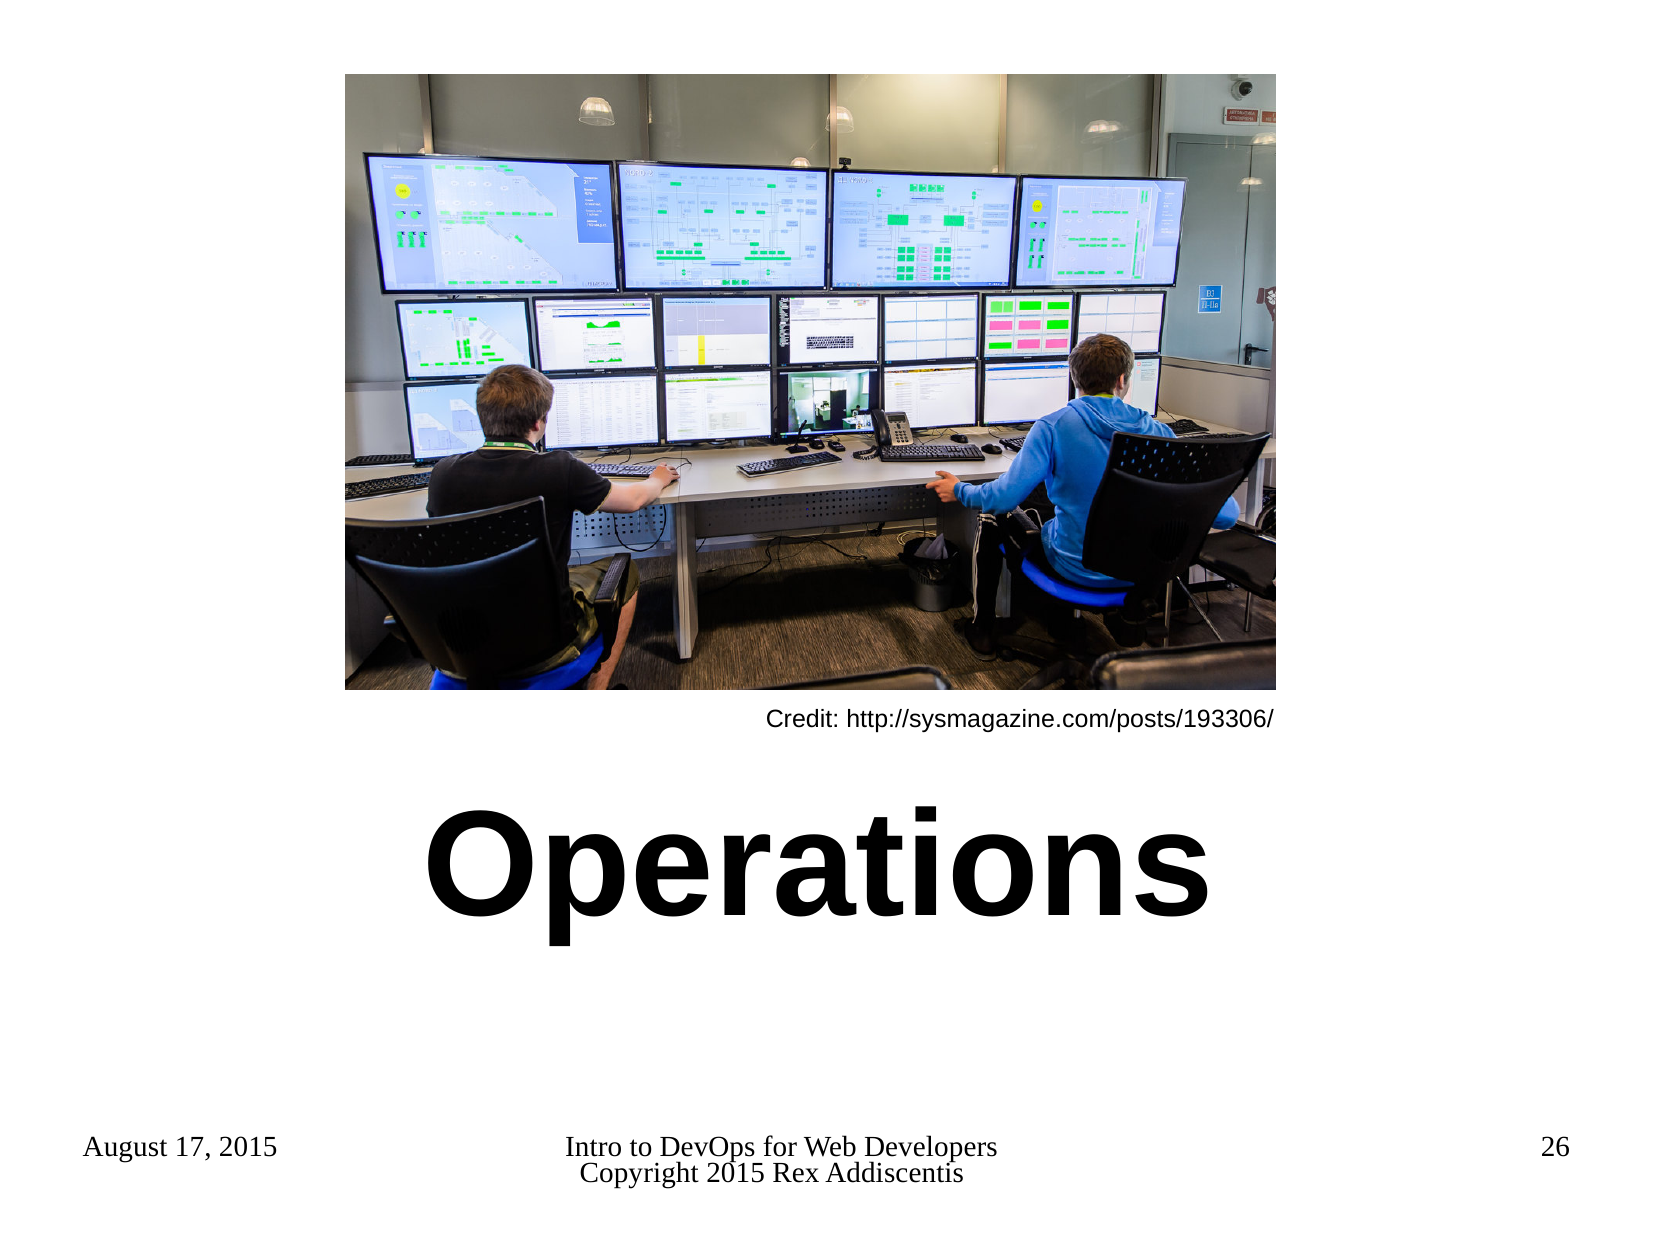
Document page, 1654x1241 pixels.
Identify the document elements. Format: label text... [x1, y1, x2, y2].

title Operations [75, 780, 1563, 1021]
picture [345, 74, 1276, 691]
title Credit: http://sysmagazine.com/posts/193306/ [330, 705, 1276, 734]
